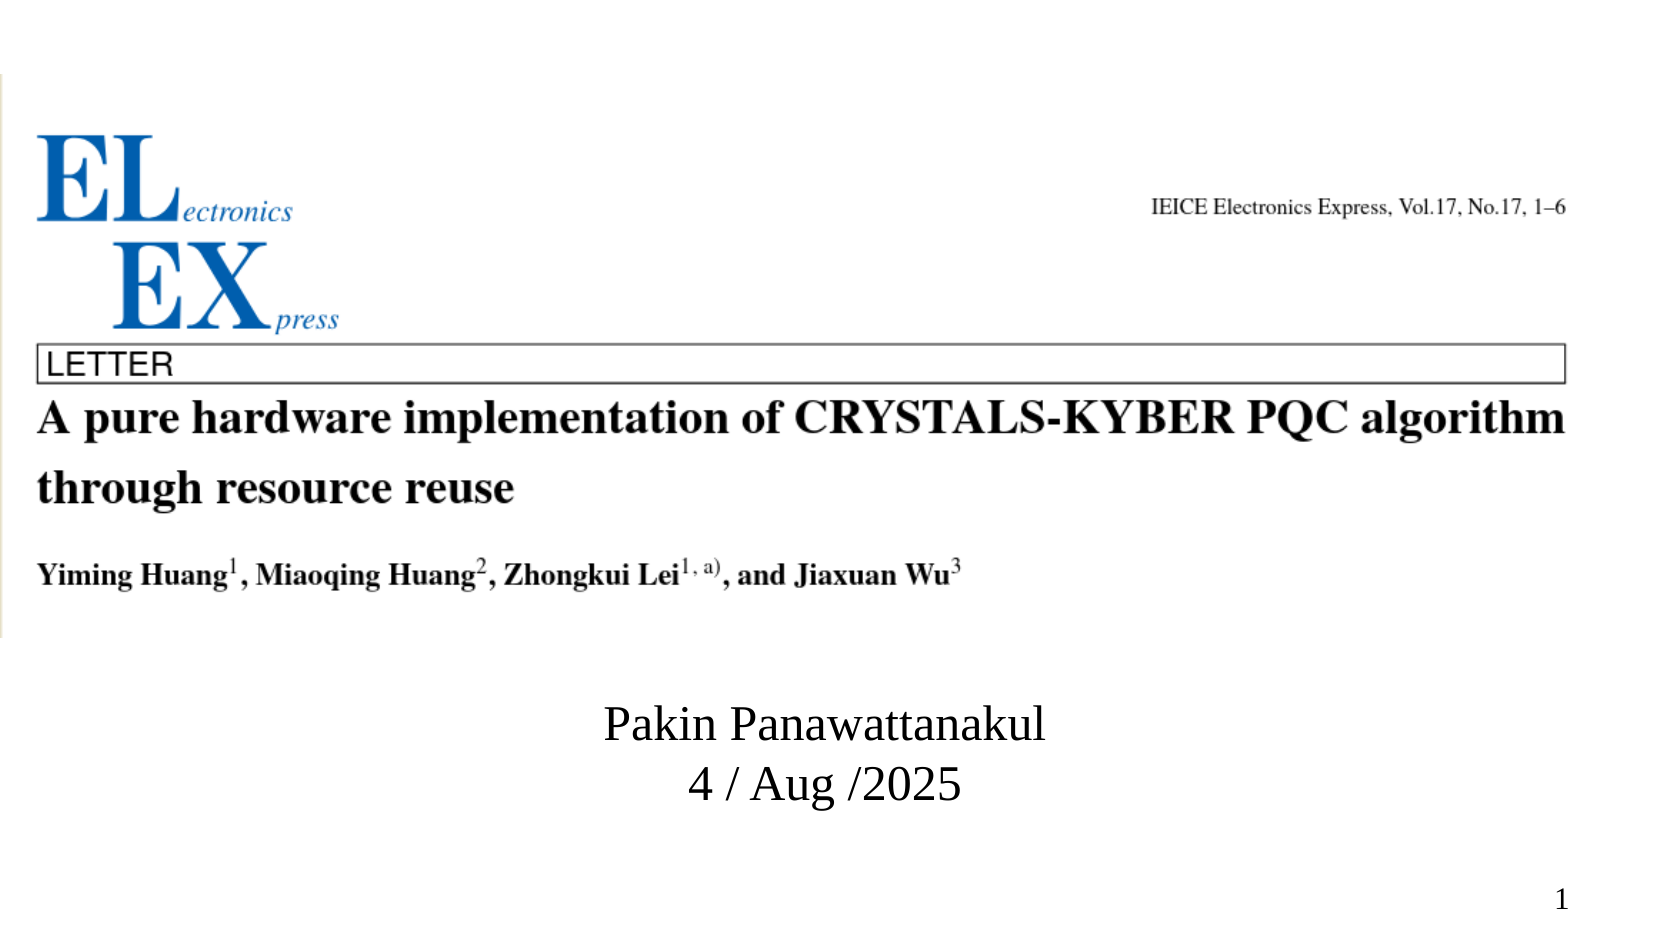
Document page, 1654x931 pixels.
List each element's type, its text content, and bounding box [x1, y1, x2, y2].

text_box Pakin Panawattanakul 4 / Aug /2025 [112, 689, 1538, 811]
picture [0, 74, 1613, 638]
